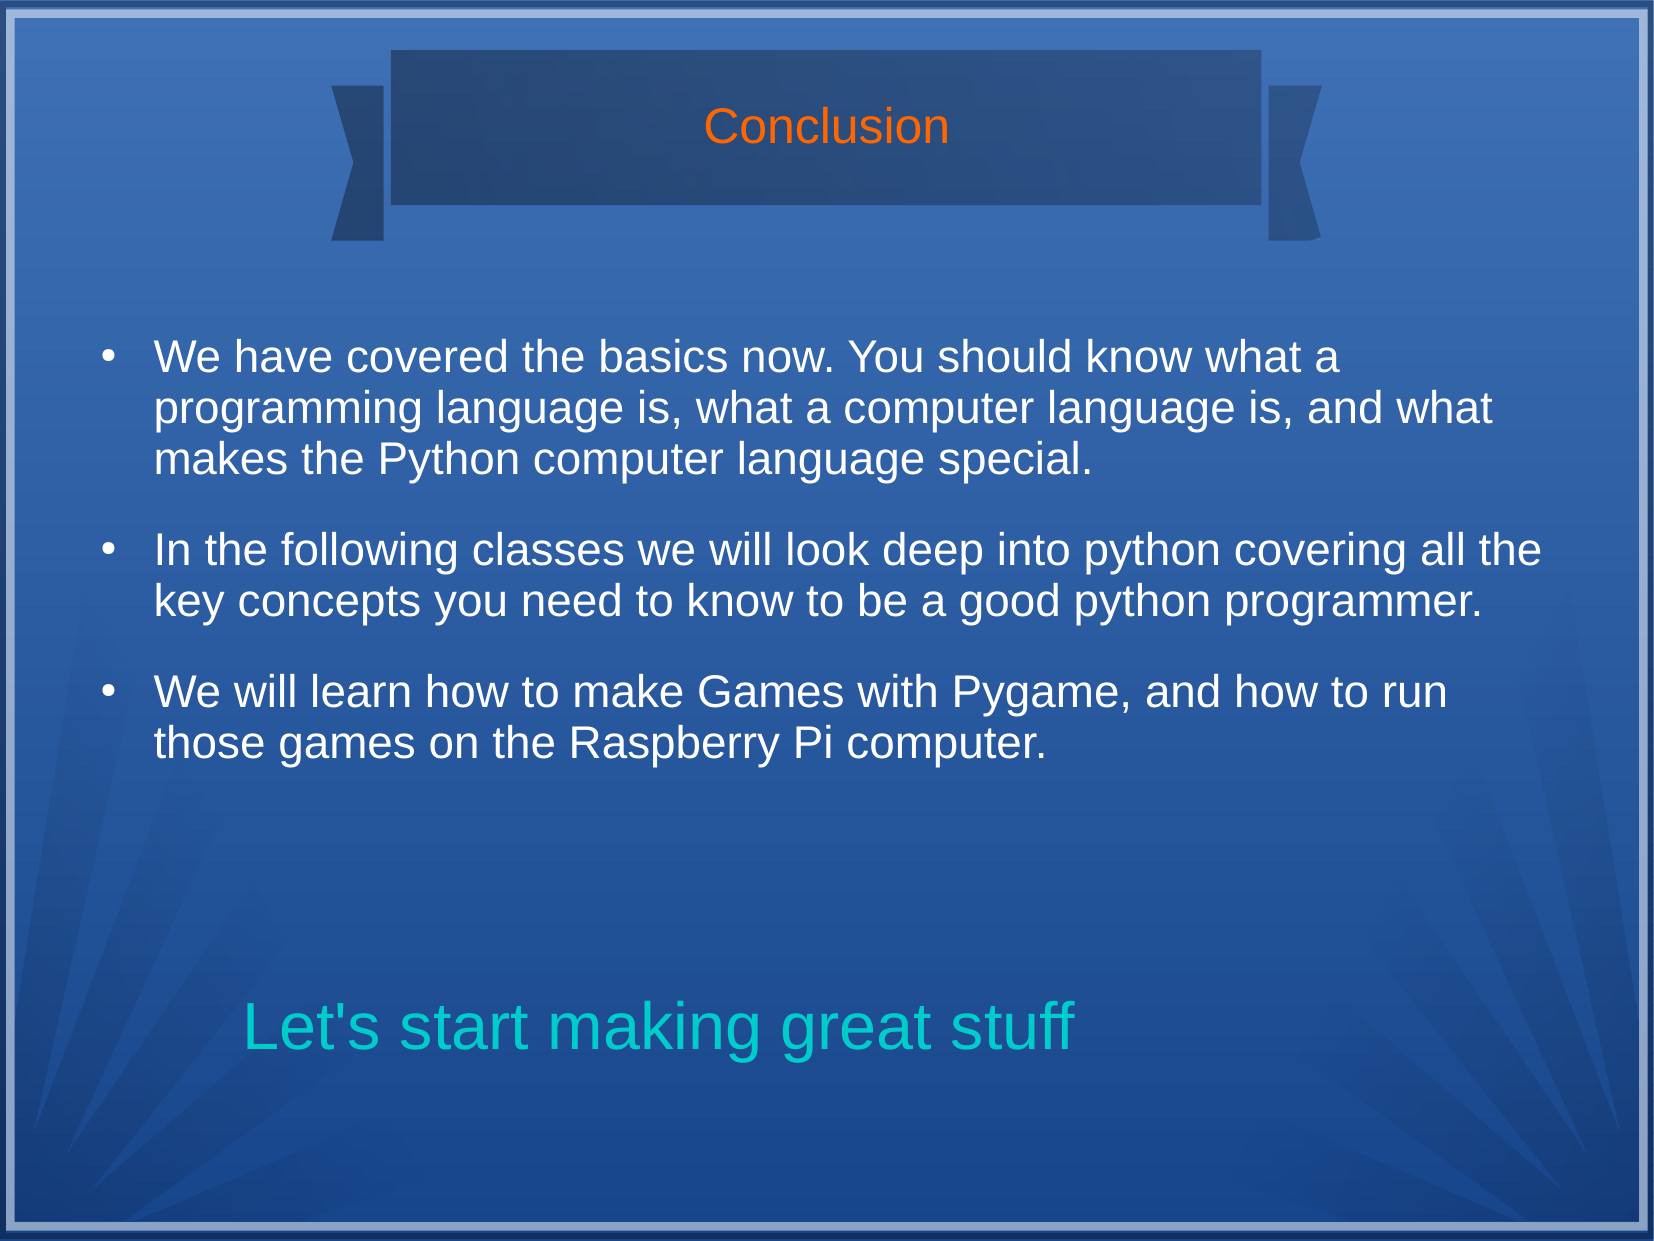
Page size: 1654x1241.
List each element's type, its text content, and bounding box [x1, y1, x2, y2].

list We have covered the basics now. You should know what a programming language is, what a computer language is, and what makes the Python computer language special. In the following classes we will look deep into python covering all the key concepts you need to know to be a good python programmer. We will learn how to make Games with Pygame, and how to run those games on the Raspberry Pi computer. Let's start making great stuff [82, 330, 1571, 1241]
title Conclusion [389, 47, 1264, 205]
